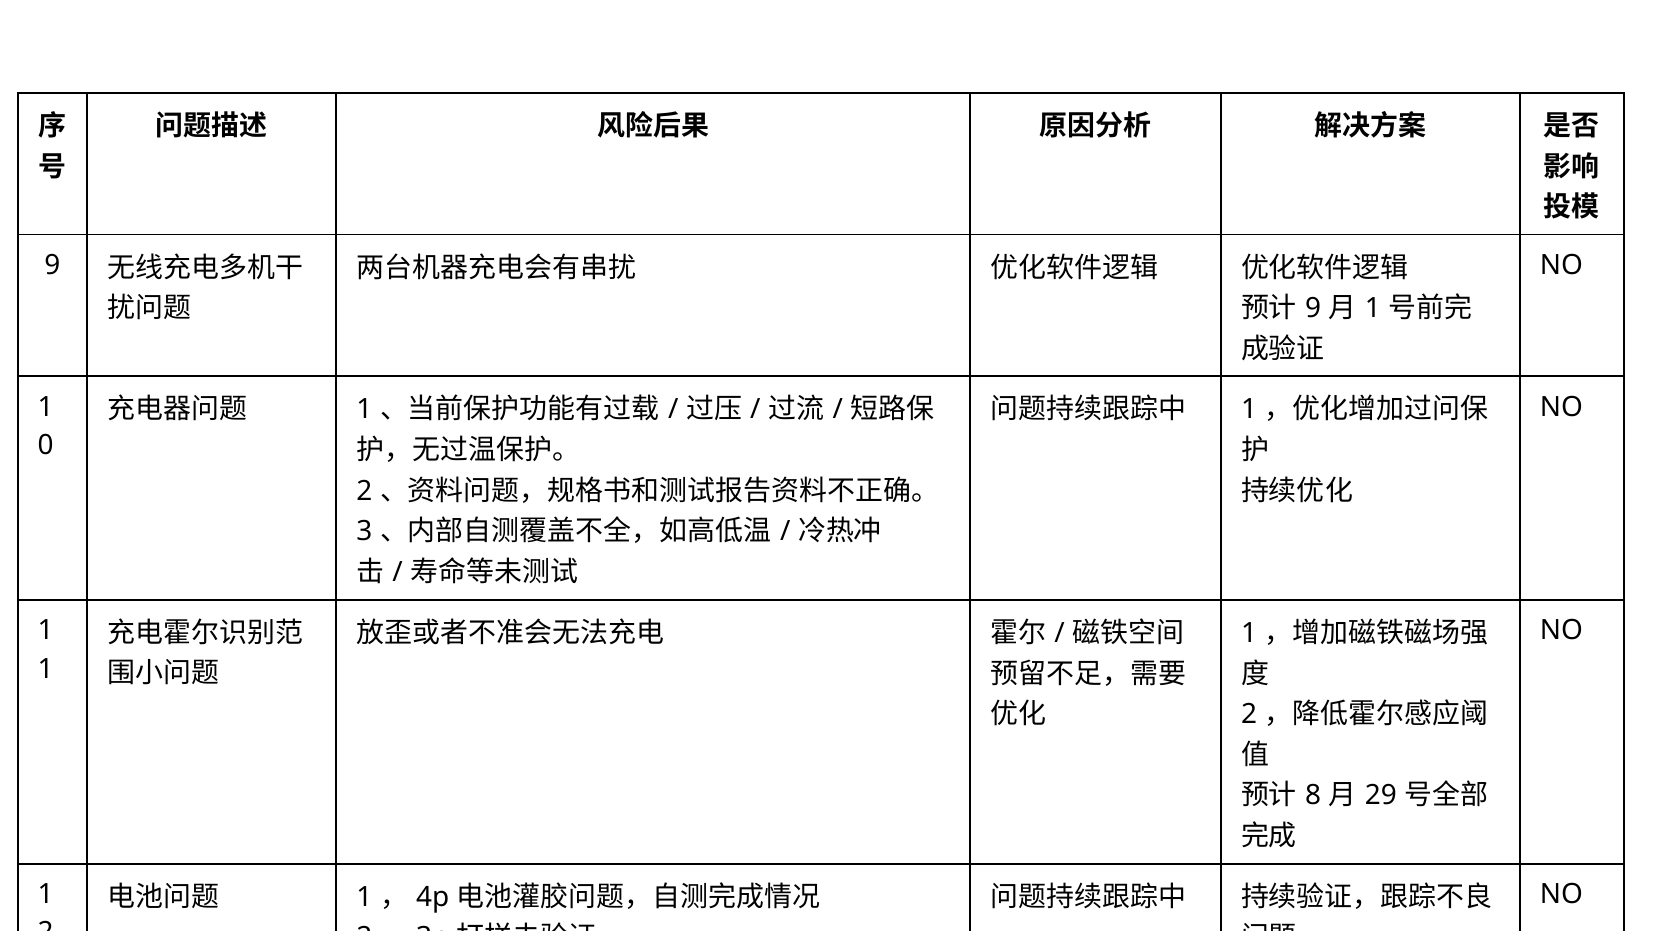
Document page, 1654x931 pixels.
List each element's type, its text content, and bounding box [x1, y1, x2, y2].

table_cell 1，优化增加过问保护 持续优化 [1222, 377, 1519, 599]
table_cell 霍尔/磁铁空间预留不足，需要优化 [971, 601, 1220, 863]
table_cell 1，4p电池灌胶问题，自测完成情况 2，3p打样未验证 [337, 865, 969, 931]
table_cell 1、当前保护功能有过载/过压/过流/短路保护，无过温保护。 2、资料问题，规格书和测试报告资料不正确。 3、内部自测覆盖不全，如高低温/冷热冲击/寿命等未测试 [337, 377, 969, 599]
table_cell 问题持续跟踪中 [971, 377, 1220, 599]
table_cell 两台机器充电会有串扰 [337, 235, 969, 375]
table_header 问题描述 [88, 94, 335, 234]
table_cell 11 [19, 601, 86, 863]
table_cell 充电器问题 [88, 377, 335, 599]
table_cell NO [1521, 601, 1623, 863]
table_cell 1，增加磁铁磁场强度 2，降低霍尔感应阈值 预计8月29号全部完成 [1222, 601, 1519, 863]
table_cell NO [1521, 865, 1623, 931]
table_header 是否影响投模 [1521, 94, 1623, 234]
table_cell 持续验证，跟踪不良问题 [1222, 865, 1519, 931]
table_cell 充电霍尔识别范围小问题 [88, 601, 335, 863]
table_cell 10 [19, 377, 86, 599]
table_header 解决方案 [1222, 94, 1519, 234]
table_cell 优化软件逻辑 [971, 235, 1220, 375]
table_header 序号 [19, 94, 86, 234]
table_cell 问题持续跟踪中 [971, 865, 1220, 931]
table_header 风险后果 [337, 94, 969, 234]
table_cell 9 [19, 235, 86, 375]
table_cell 12 [19, 865, 86, 931]
table_cell 放歪或者不准会无法充电 [337, 601, 969, 863]
table_cell NO [1521, 377, 1623, 599]
table_cell 无线充电多机干扰问题 [88, 235, 335, 375]
table_cell 优化软件逻辑 预计9月1号前完成验证 [1222, 235, 1519, 375]
table_cell 电池问题 [88, 865, 335, 931]
table_header 原因分析 [971, 94, 1220, 234]
table_cell NO [1521, 235, 1623, 375]
